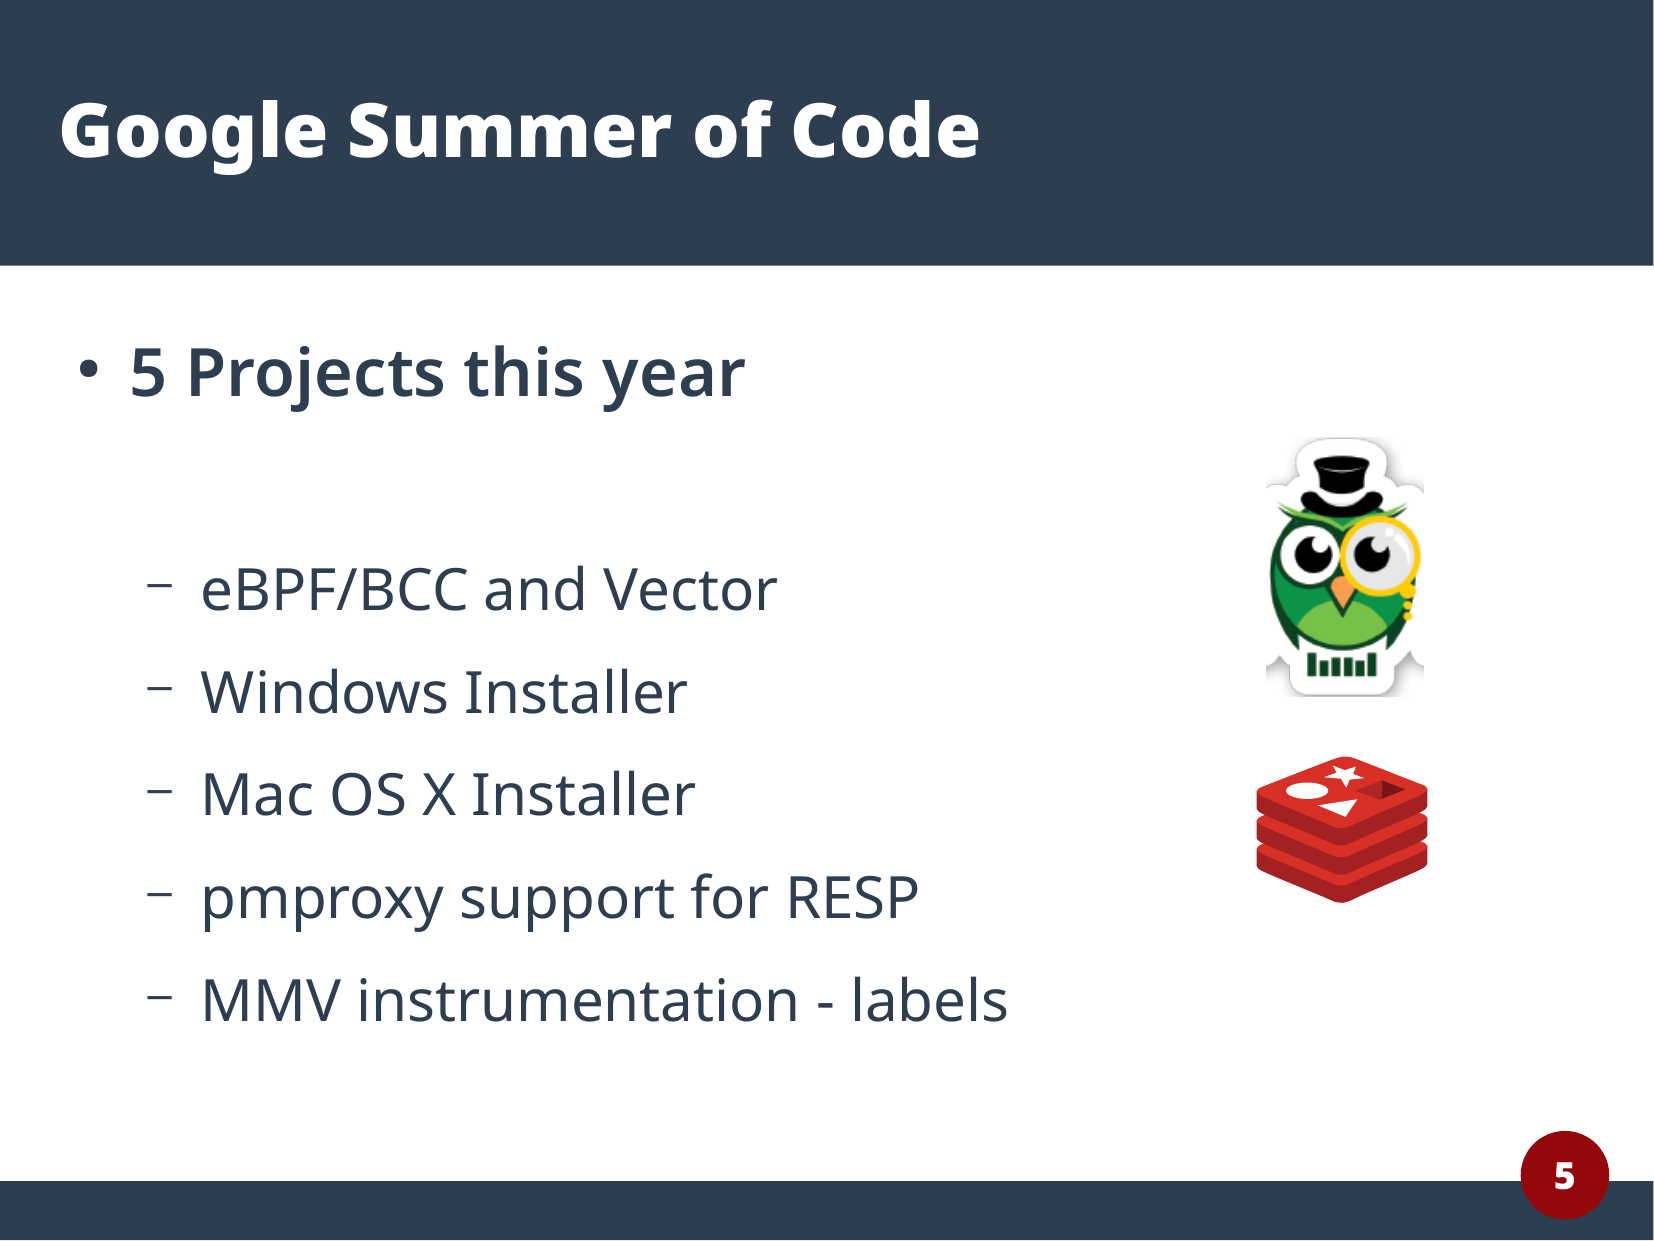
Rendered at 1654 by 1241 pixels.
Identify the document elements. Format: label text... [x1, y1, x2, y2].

picture [1266, 437, 1424, 697]
picture [1255, 742, 1430, 917]
list 5 Projects this year eBPF/BCC and Vector Windows Installer Mac OS X Installer pmproxy support for RESP MMV instrumentation - labels [59, 324, 1595, 1152]
title Google Summer of Code [59, 49, 1595, 207]
